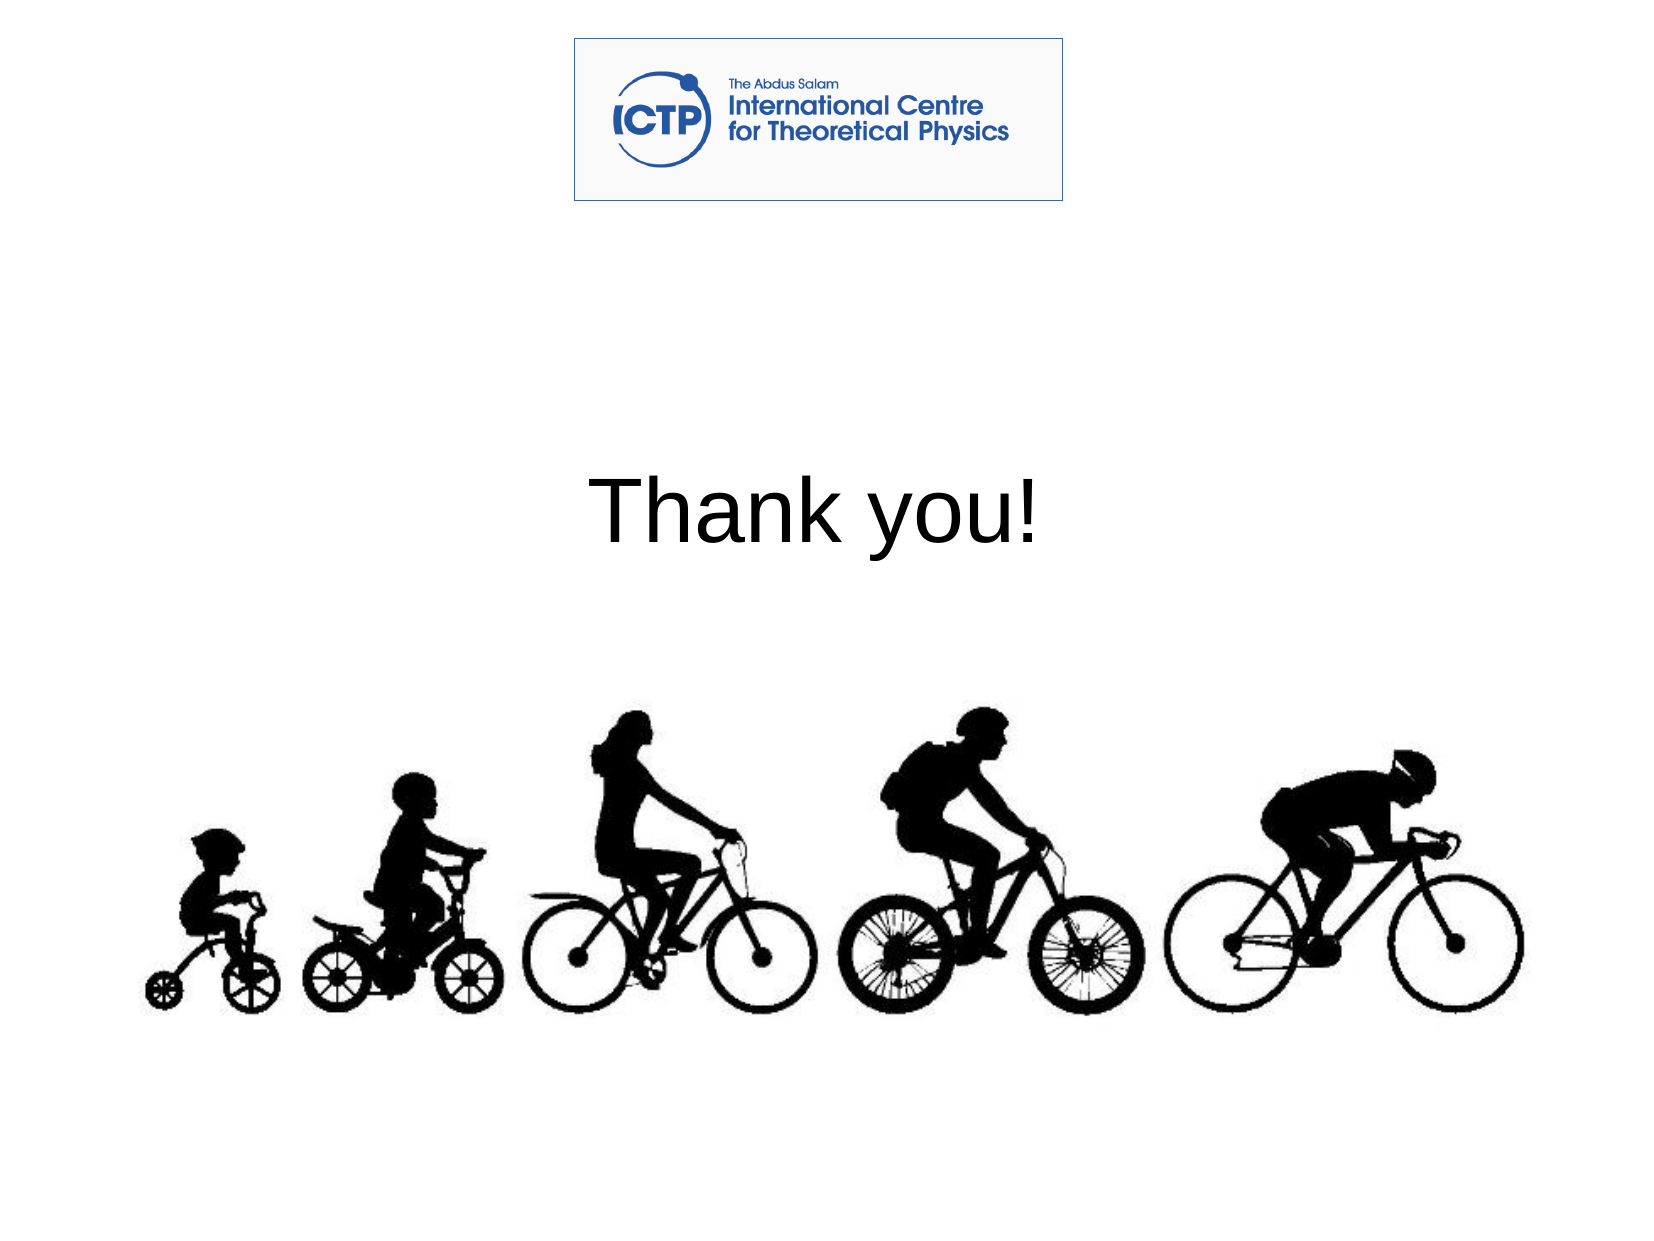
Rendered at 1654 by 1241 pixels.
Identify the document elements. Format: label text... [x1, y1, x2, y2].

picture [574, 38, 1063, 201]
text_box Thank you! [573, 451, 1057, 570]
picture [112, 673, 1548, 1083]
